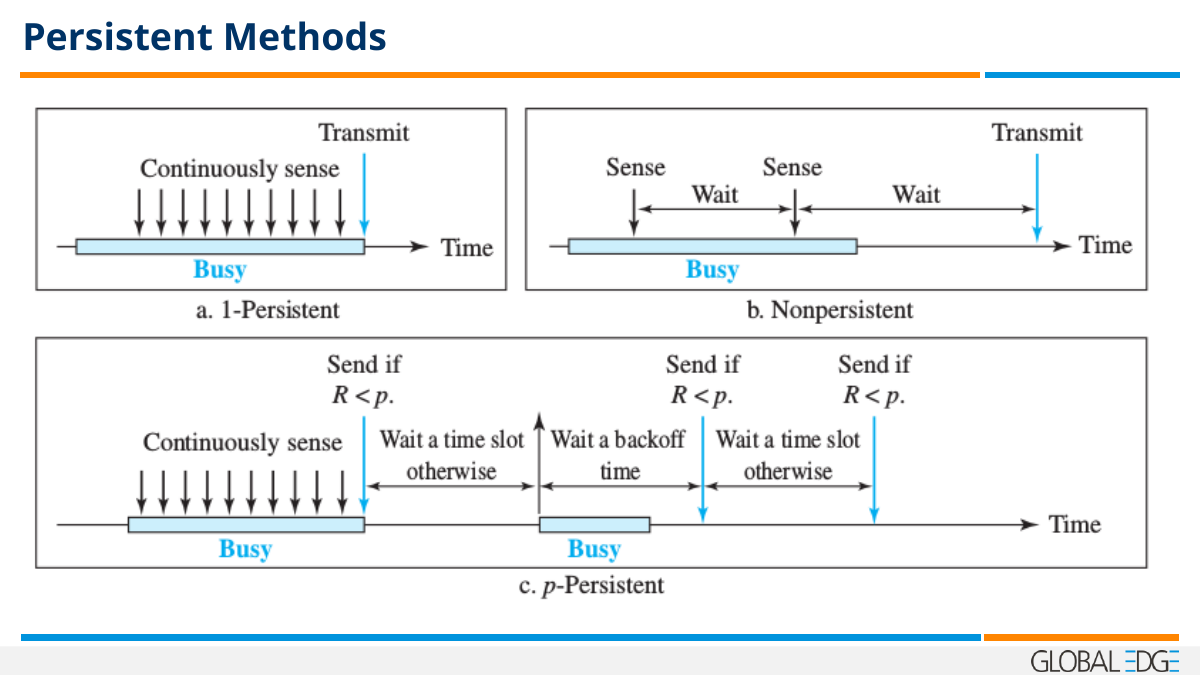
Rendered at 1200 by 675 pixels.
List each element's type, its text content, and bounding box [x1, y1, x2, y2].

title Persistent Methods [12, 9, 1088, 63]
picture [14, 82, 1170, 615]
picture [1031, 650, 1179, 672]
